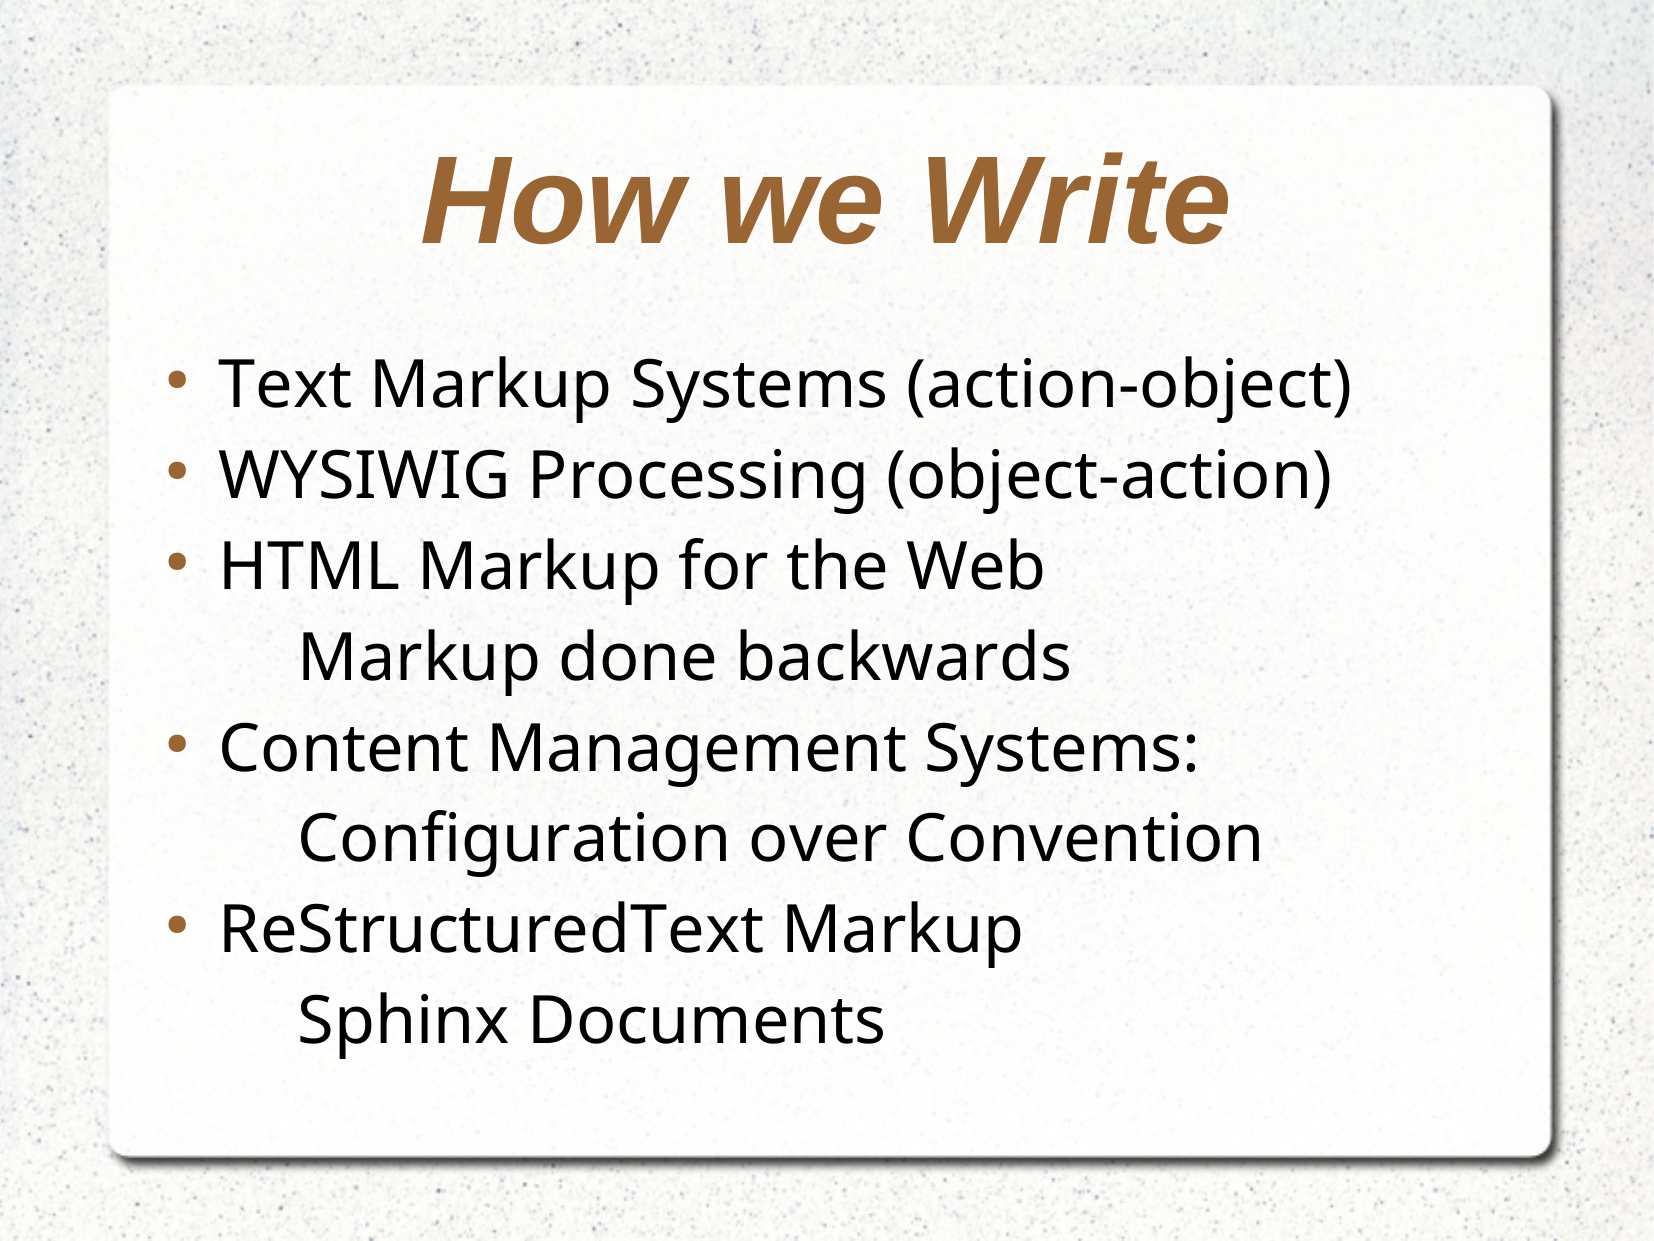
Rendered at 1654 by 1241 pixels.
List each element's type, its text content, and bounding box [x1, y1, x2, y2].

title How we Write [118, 96, 1536, 304]
picture [0, 0, 1654, 1241]
list Text Markup Systems (action-object) WYSIWIG Processing (object-action) HTML Markup for the Web Markup done backwards Content Management Systems: Configuration over Convention ReStructuredText Markup Sphinx Documents [147, 336, 1506, 1156]
